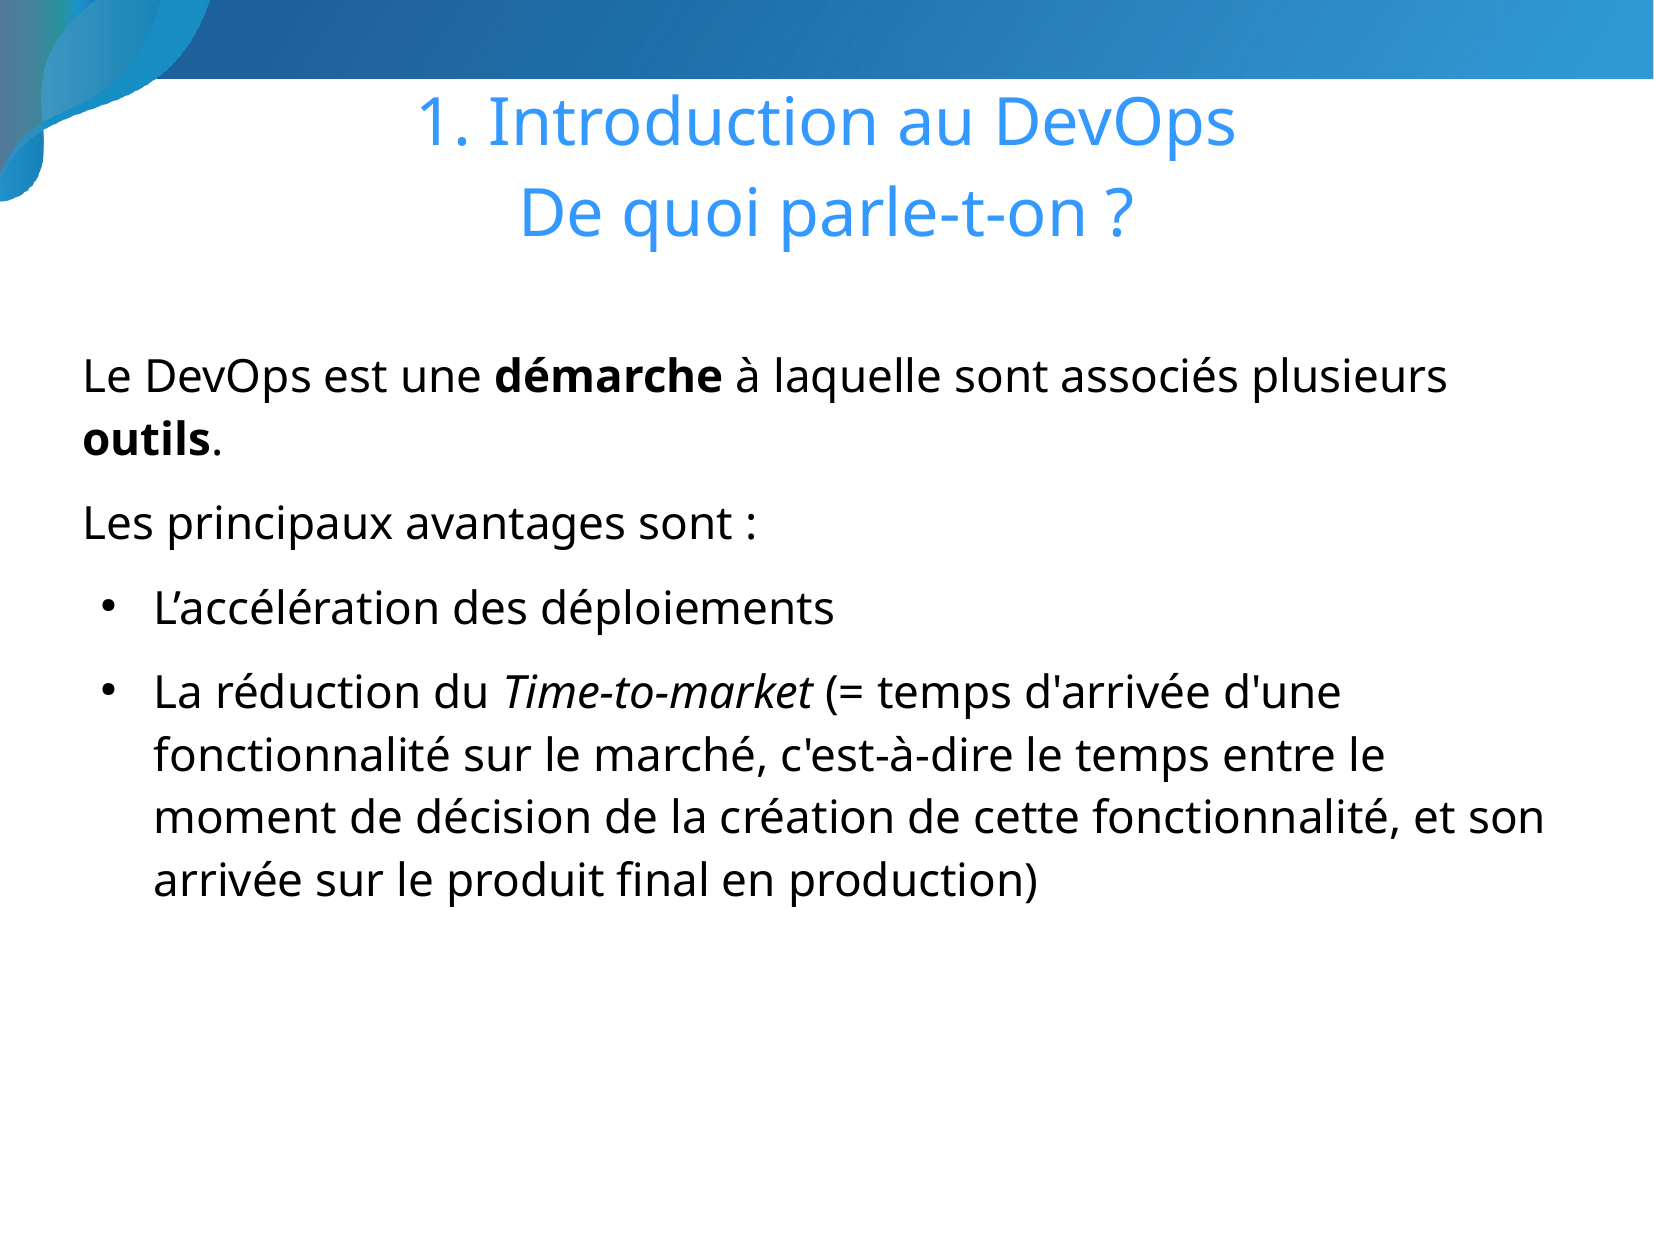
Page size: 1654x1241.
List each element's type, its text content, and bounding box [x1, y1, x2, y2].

title 1. Introduction au DevOps De quoi parle-t-on ? [82, 68, 1571, 261]
picture [0, 0, 1654, 1241]
list Le DevOps est une démarche à laquelle sont associés plusieurs outils. Les principaux avantages sont : L’accélération des déploiements La réduction du Time-to-market (= temps d'arrivée d'une fonctionnalité sur le marché, c'est-à-dire le temps entre le moment de décision de la création de cette fonctionnalité, et son arrivée sur le produit final en production) [82, 343, 1571, 939]
